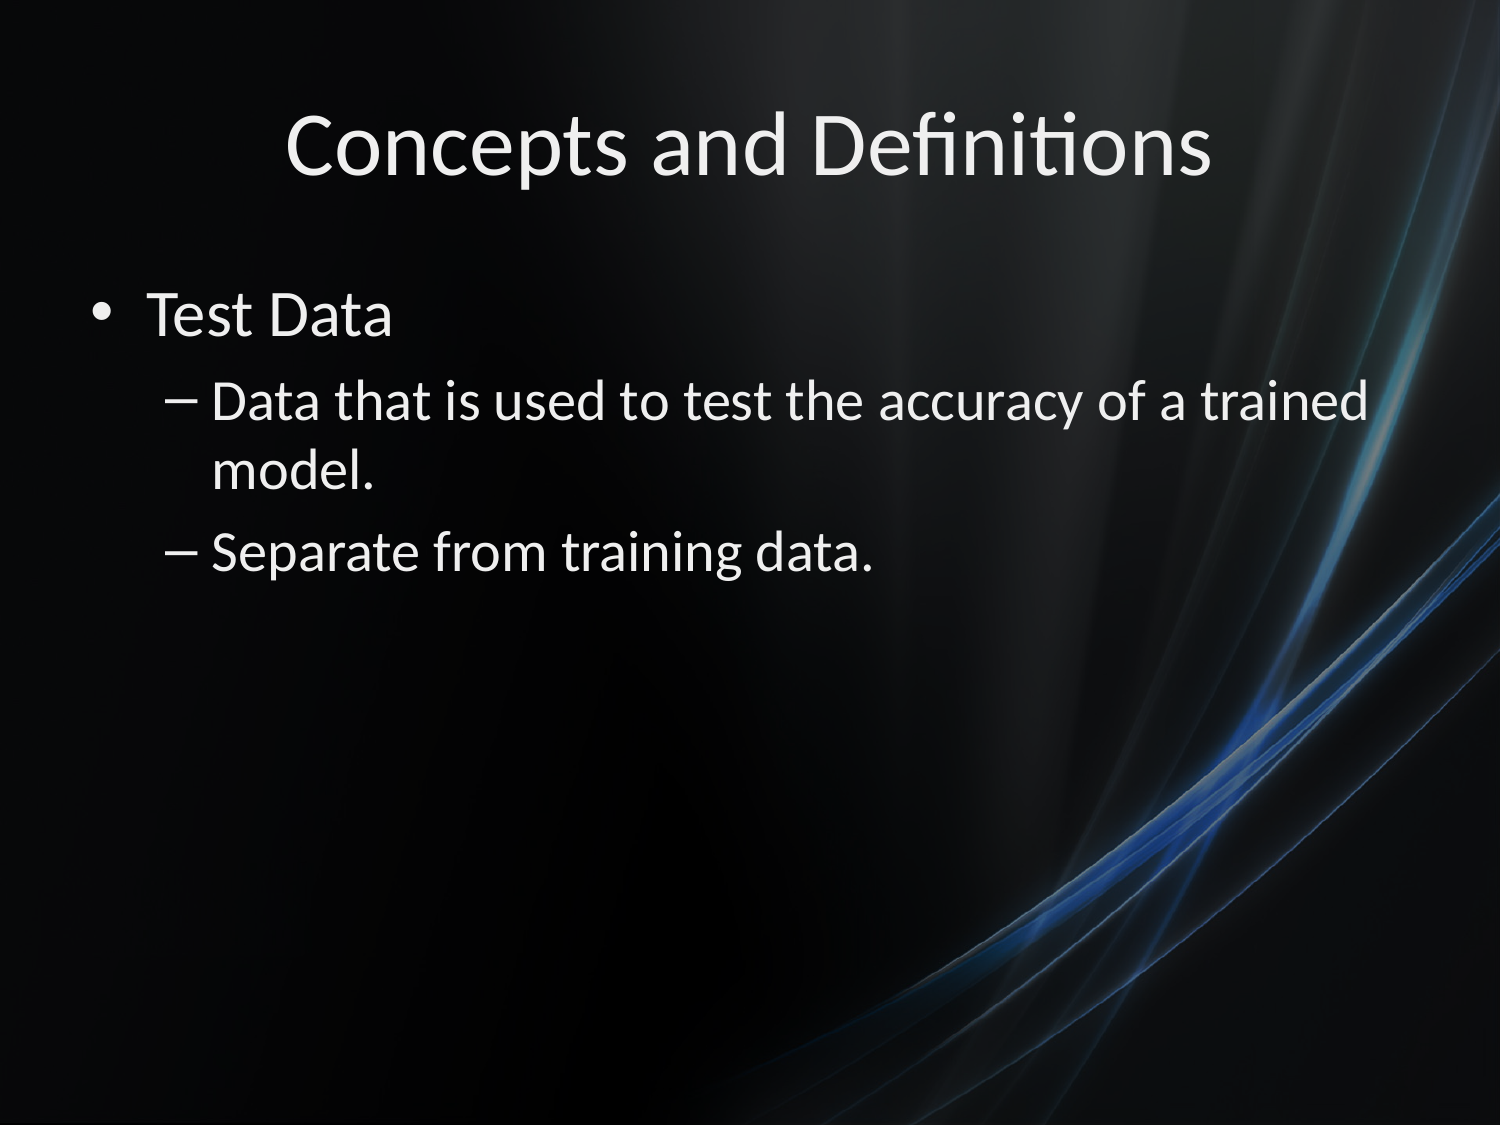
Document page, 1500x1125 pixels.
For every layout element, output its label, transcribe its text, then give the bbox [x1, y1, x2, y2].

picture [0, 0, 1500, 1125]
list Test Data Data that is used to test the accuracy of a trained model. Separate from training data. [75, 262, 1425, 1005]
title Concepts and Definitions [75, 45, 1425, 233]
